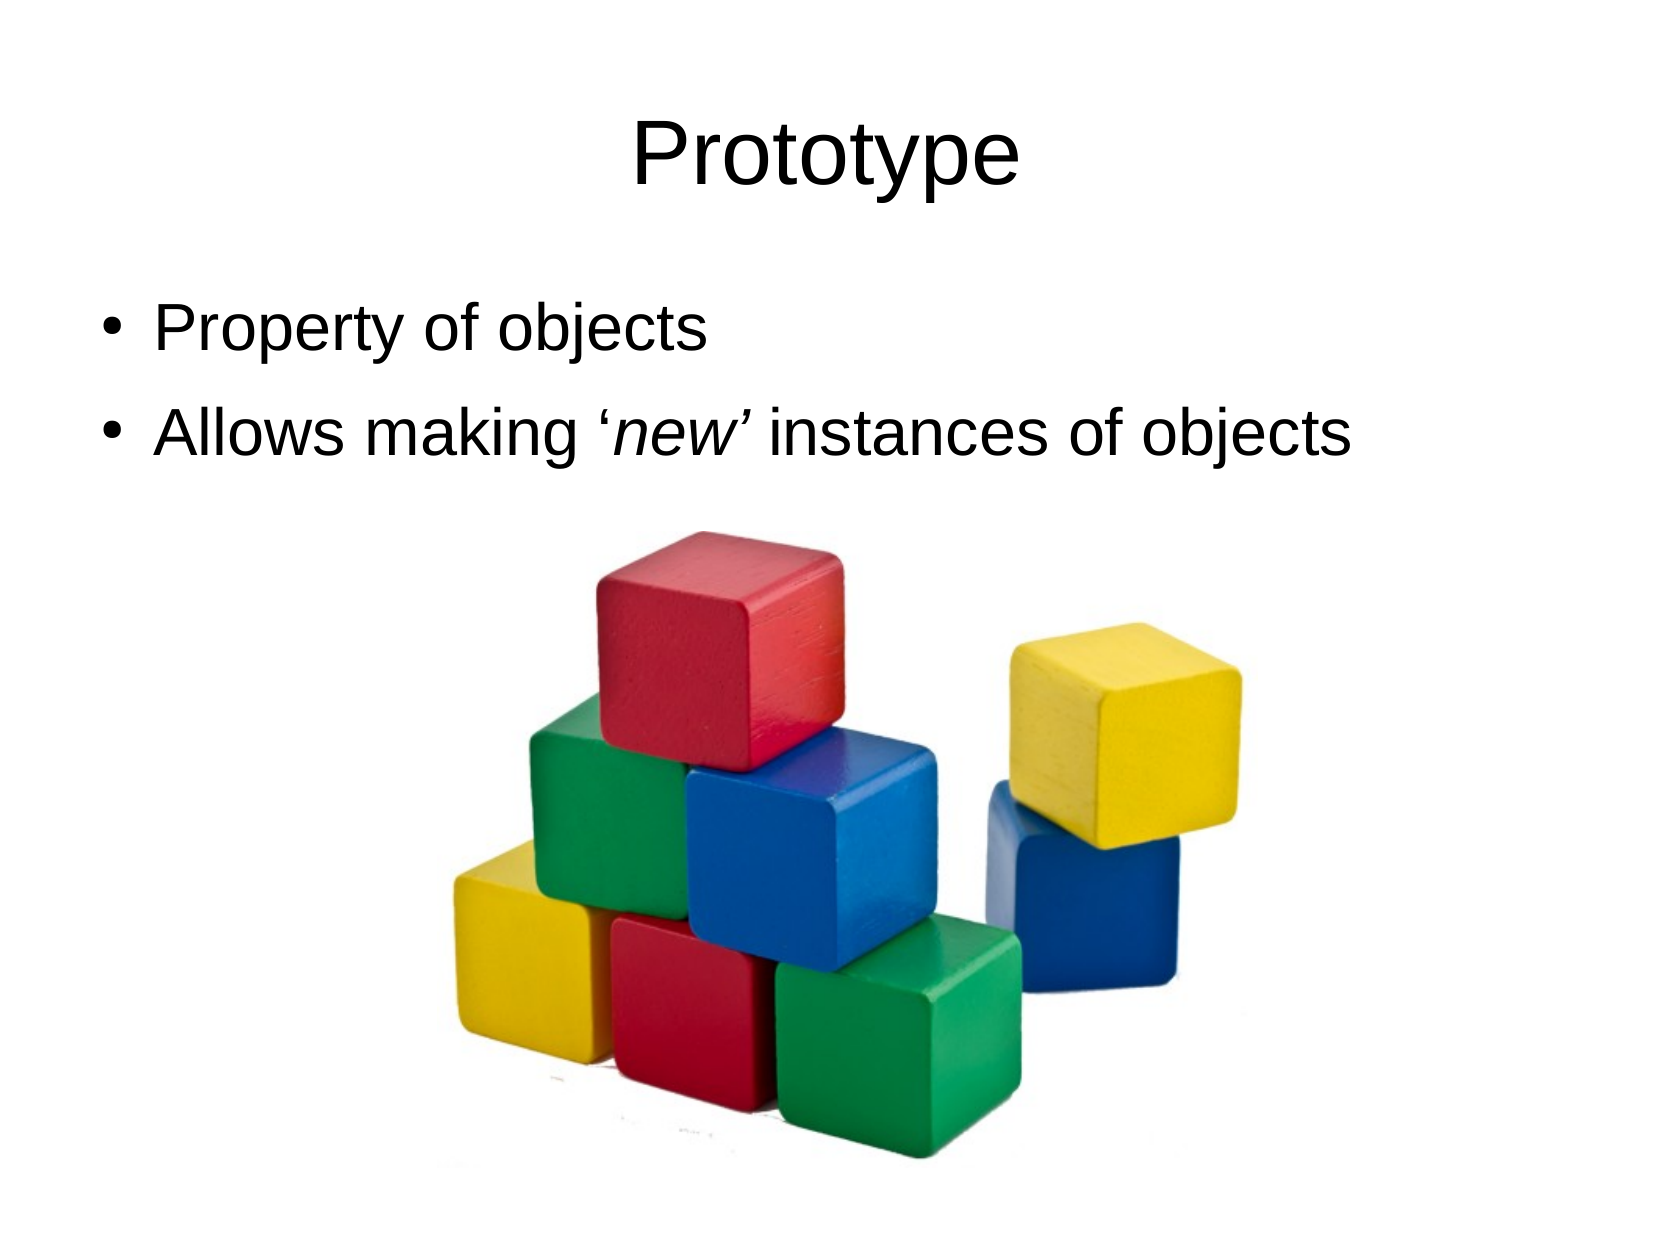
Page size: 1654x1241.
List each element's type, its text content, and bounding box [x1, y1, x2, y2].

title Prototype [82, 49, 1571, 257]
list Property of objects Allows making ‘new’ instances of objects [82, 290, 1571, 1010]
picture [437, 531, 1258, 1168]
